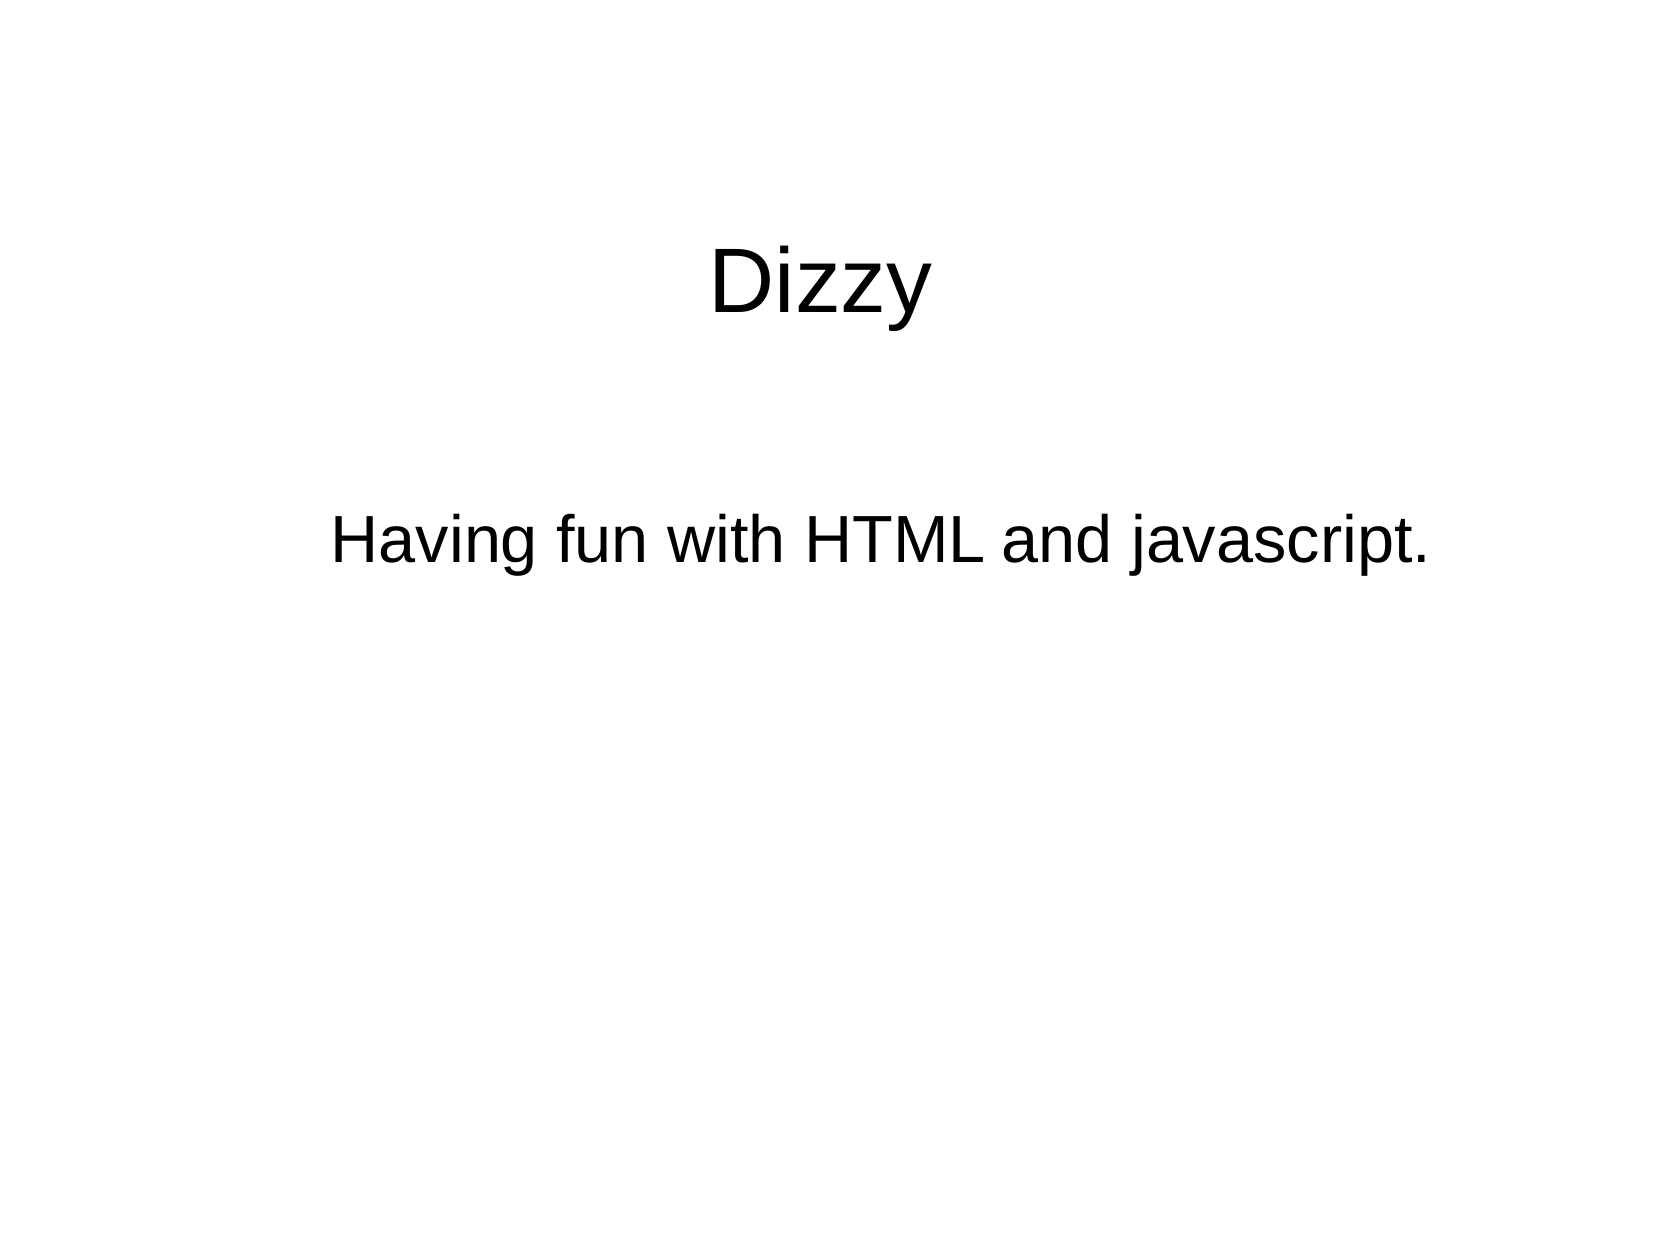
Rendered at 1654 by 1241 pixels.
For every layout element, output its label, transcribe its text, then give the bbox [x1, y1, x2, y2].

title Dizzy [76, 177, 1565, 385]
list Having fun with HTML and javascript. [259, 501, 1565, 1109]
